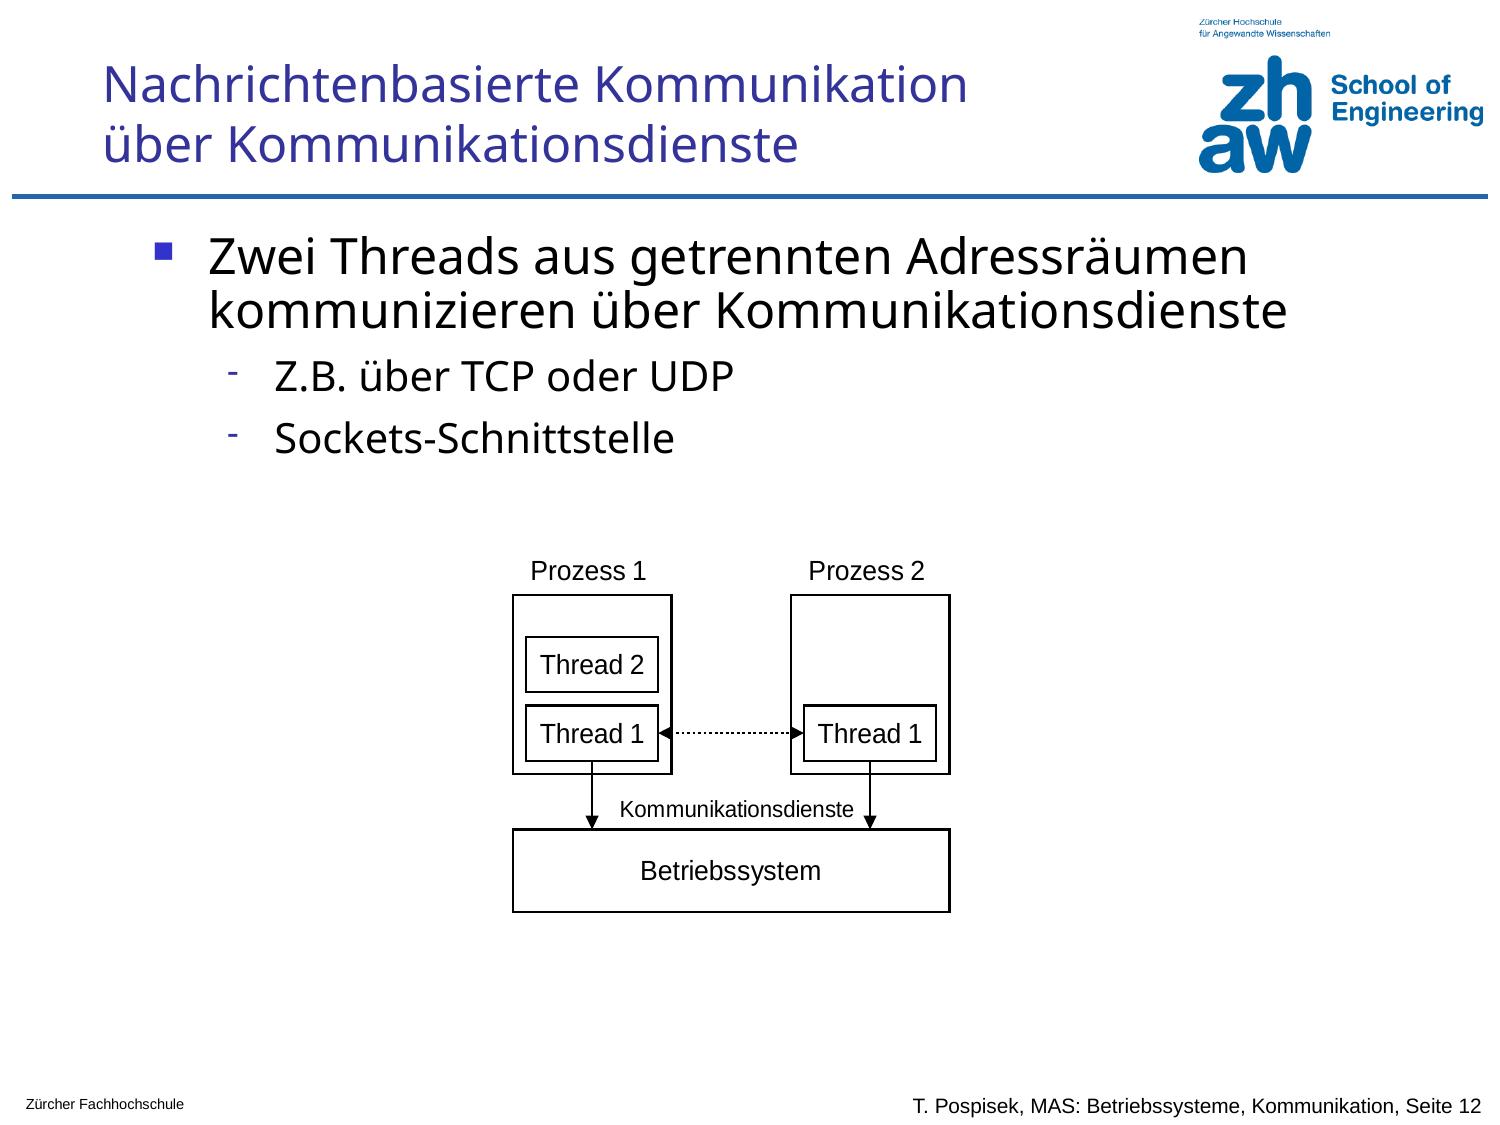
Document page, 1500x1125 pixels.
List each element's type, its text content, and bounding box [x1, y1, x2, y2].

title Nachrichtenbasierte Kommunikation über Kommunikationsdienste [87, 42, 1388, 181]
list Zwei Threads aus getrennten Adressräumen kommunizieren über Kommunikationsdienste Z.B. über TCP oder UDP Sockets-Schnittstelle [137, 223, 1363, 433]
picture [1199, 19, 1483, 173]
picture [193, 527, 1132, 940]
